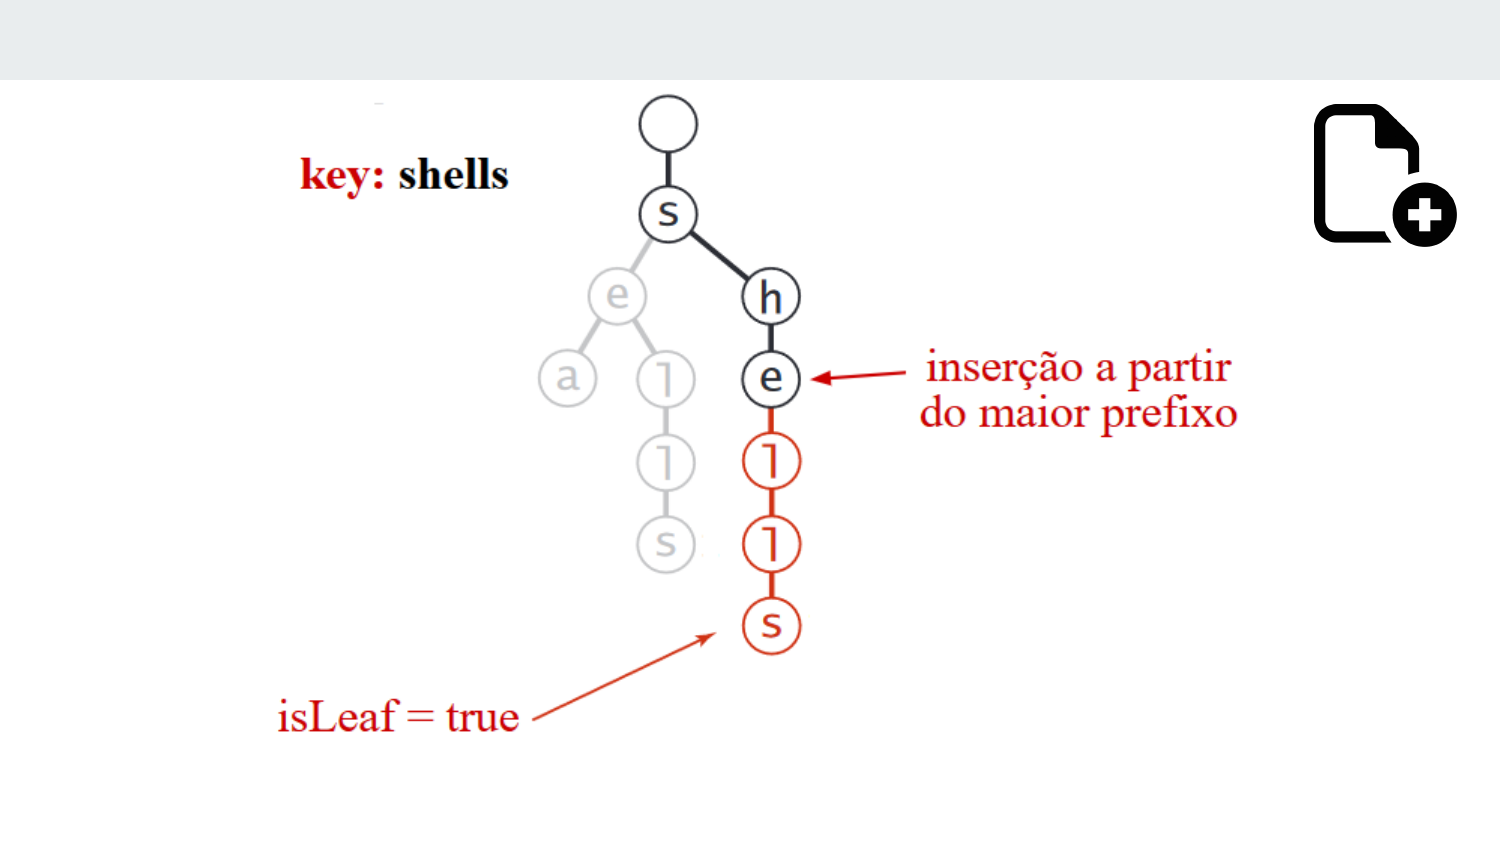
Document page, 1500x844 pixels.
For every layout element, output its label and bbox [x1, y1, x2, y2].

picture [81, 84, 1277, 844]
picture [1314, 104, 1460, 250]
